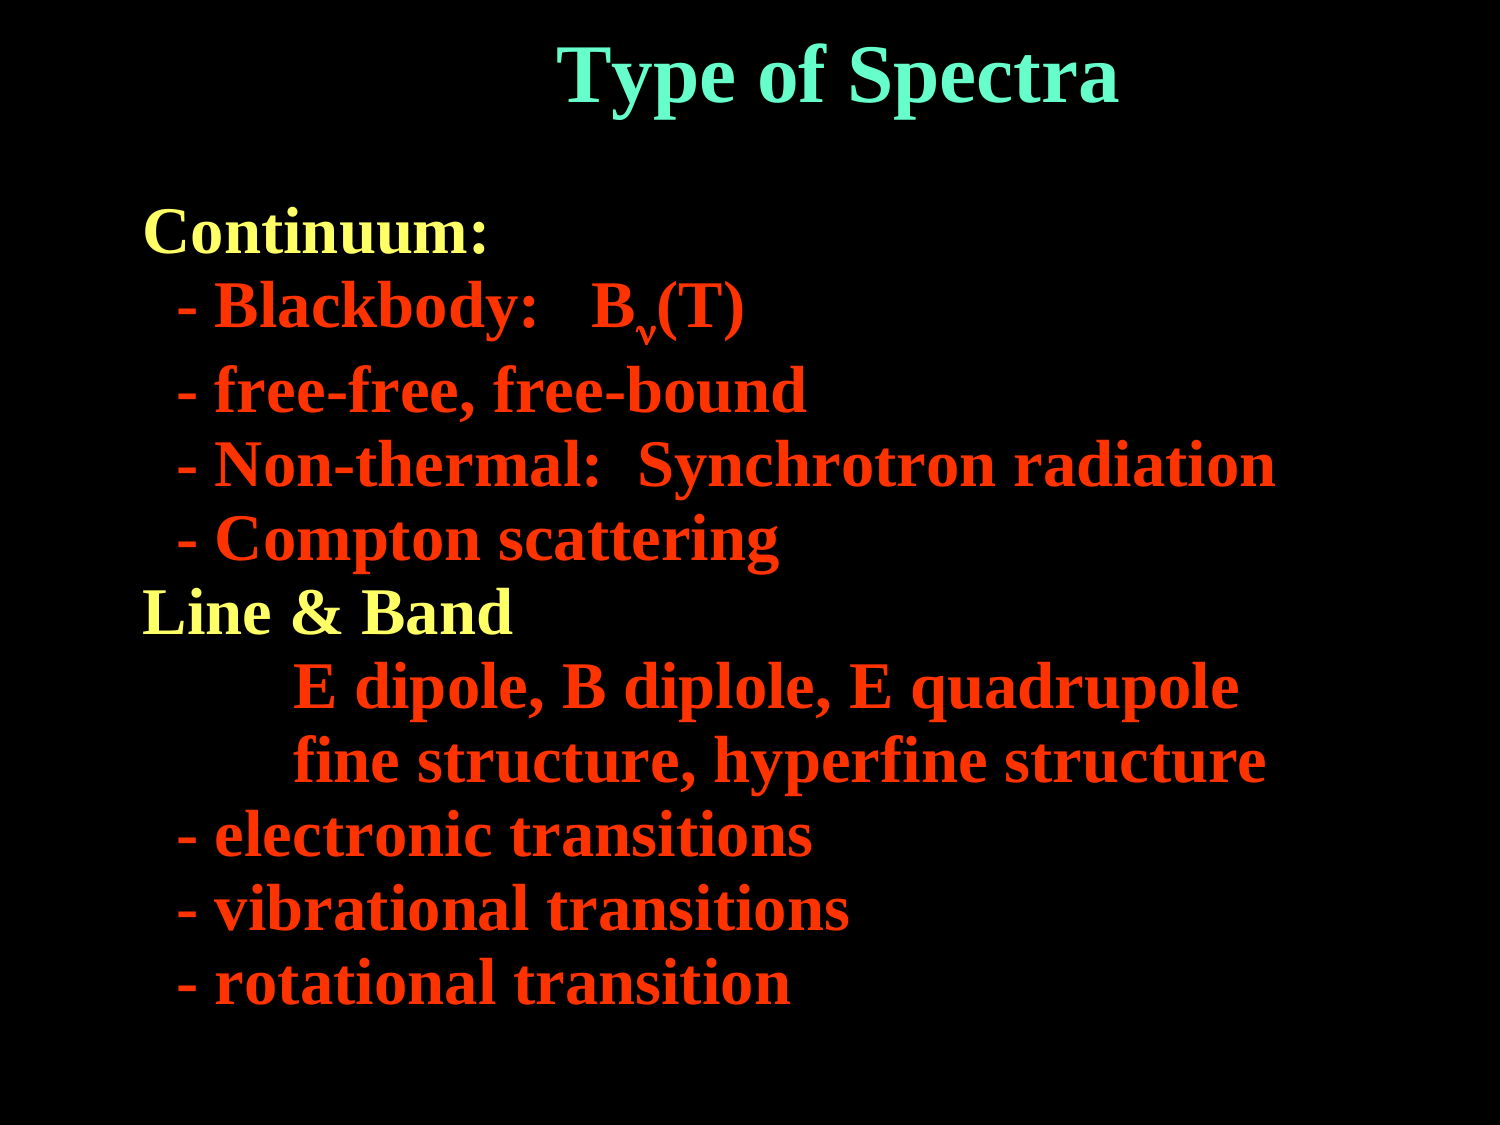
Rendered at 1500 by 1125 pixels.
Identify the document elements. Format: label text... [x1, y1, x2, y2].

text_box Continuum: - Blackbody: B(T) - free-free, free-bound - Non-thermal: Synchrotron radiation - Compton scattering Line & Band E dipole, B diplole, E quadrupole fine structure, hyperfine structure - electronic transitions - vibrational transitions - rotational transition [43, 112, 1457, 1125]
text_box Type of Spectra [125, 20, 1136, 112]
